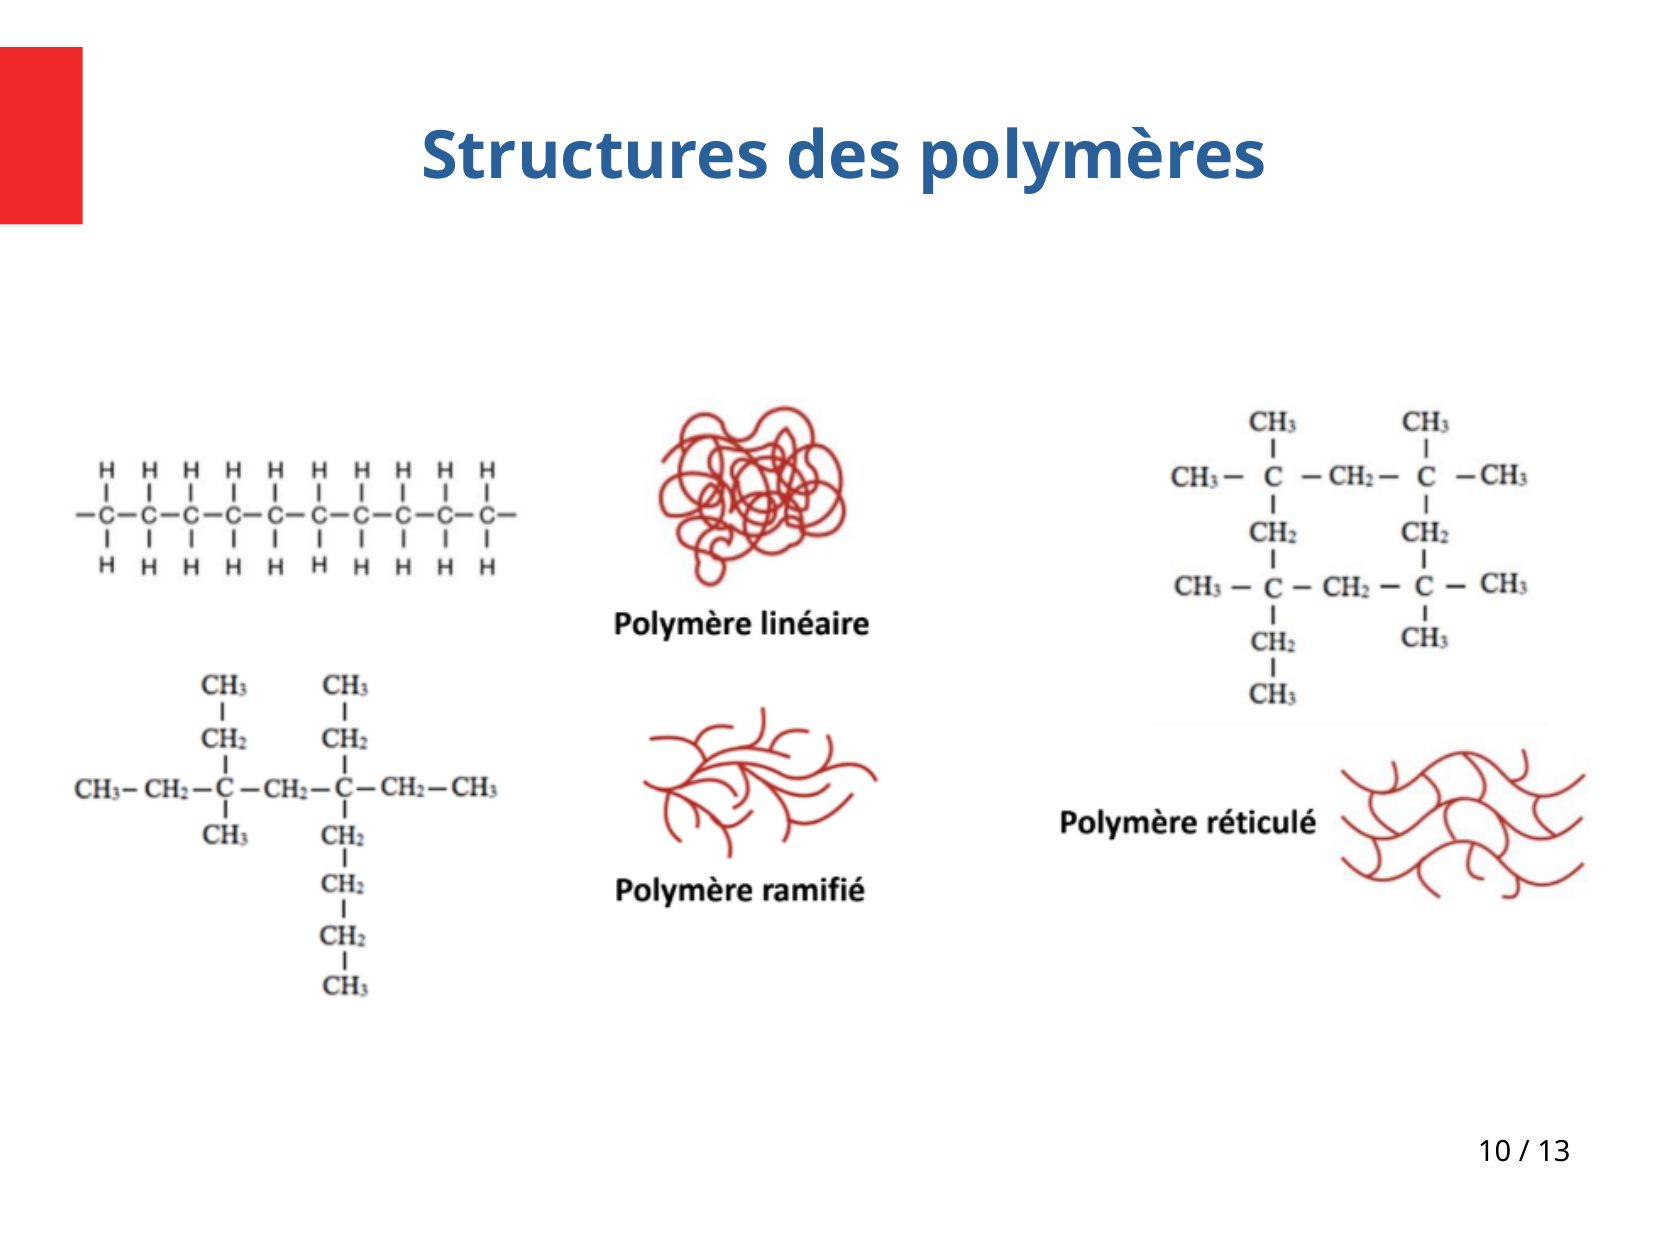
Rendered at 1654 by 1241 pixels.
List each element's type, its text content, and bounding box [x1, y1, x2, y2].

picture [65, 384, 1595, 1004]
title Structures des polymères [118, 49, 1571, 257]
